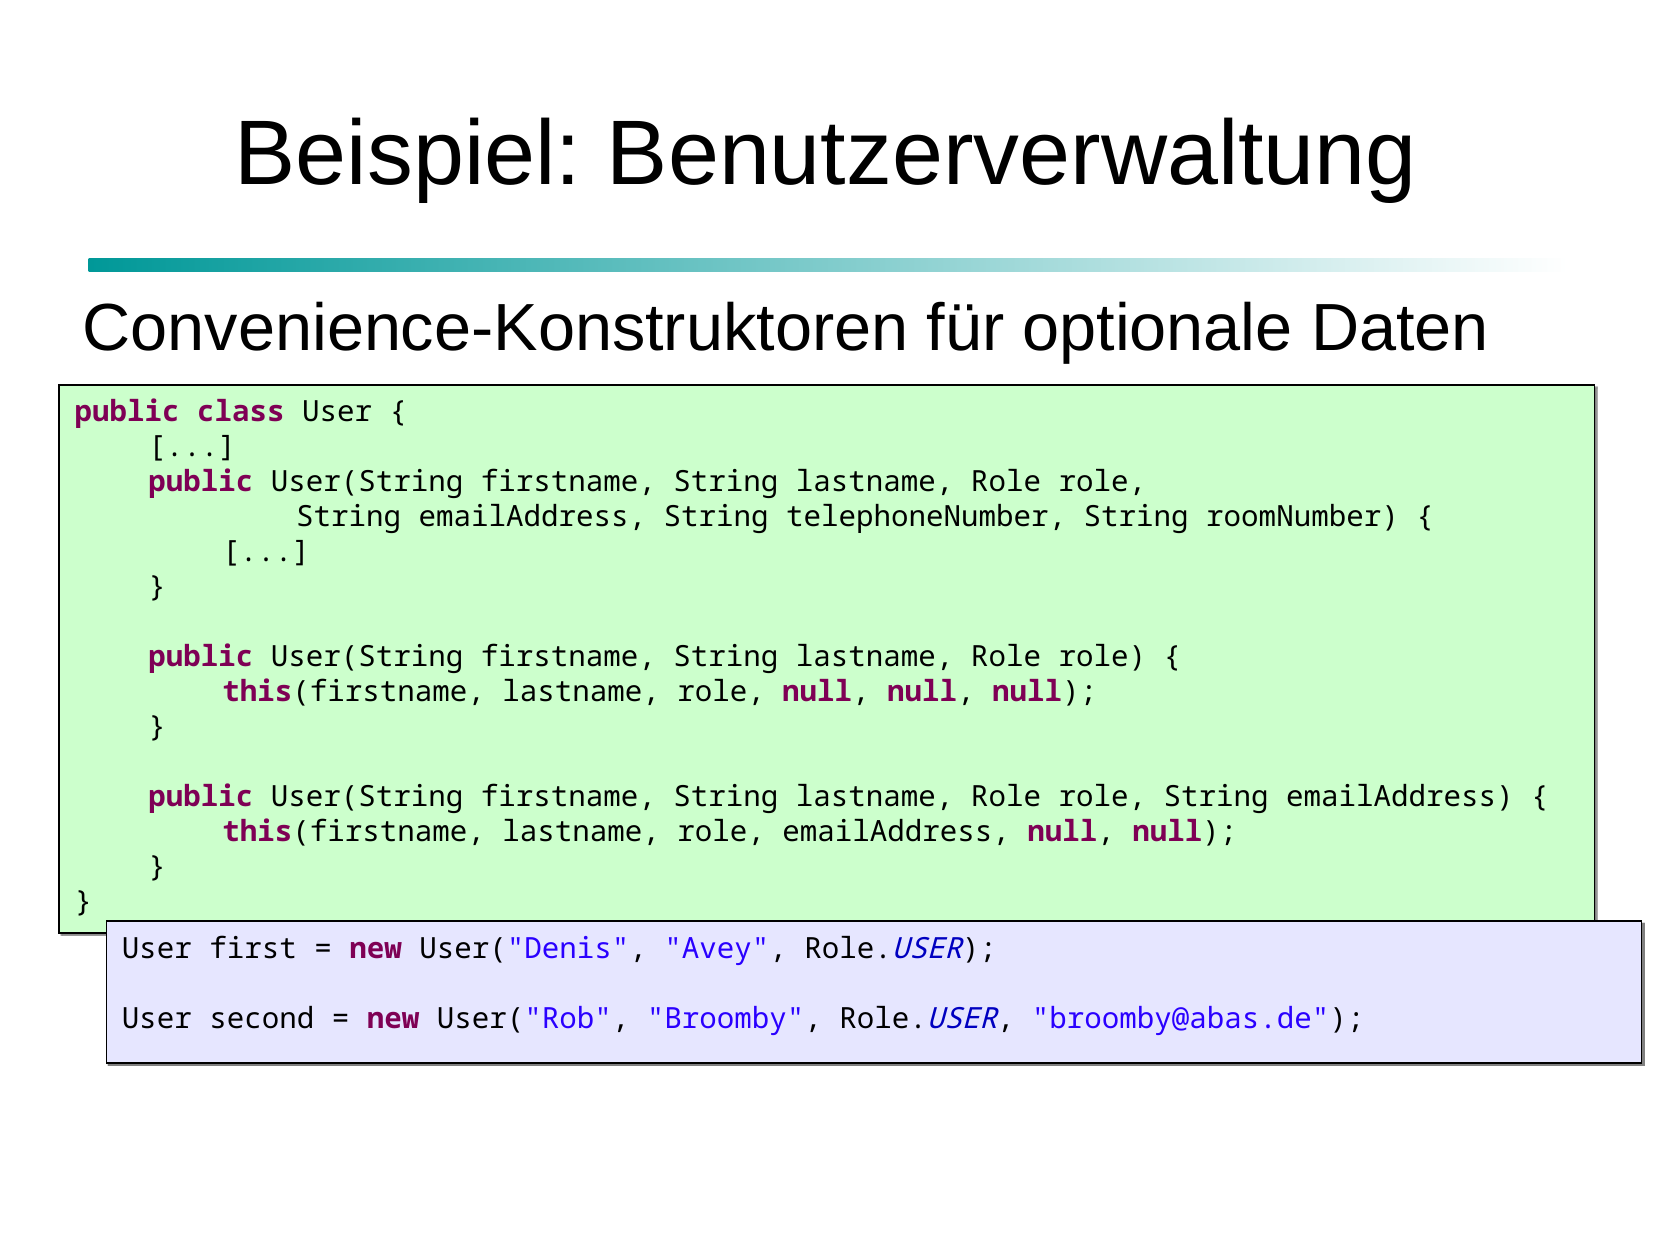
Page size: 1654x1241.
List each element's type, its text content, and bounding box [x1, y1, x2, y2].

text_box public class User { [...] public User(String firstname, String lastname, Role role, String emailAddress, String telephoneNumber, String roomNumber) { [...] } public User(String firstname, String lastname, Role role) { this(firstname, lastname, role, null, null, null); } public User(String firstname, String lastname, Role role, String emailAddress) { this(firstname, lastname, role, emailAddress, null, null); } } [59, 384, 1595, 934]
list Convenience-Konstruktoren für optionale Daten [82, 290, 1571, 384]
text_box User first = new User("Denis", "Avey", Role.USER); User second = new User("Rob", "Broomby", Role.USER, "broomby@abas.de"); [106, 921, 1642, 1063]
title Beispiel: Benutzerverwaltung [82, 49, 1571, 257]
